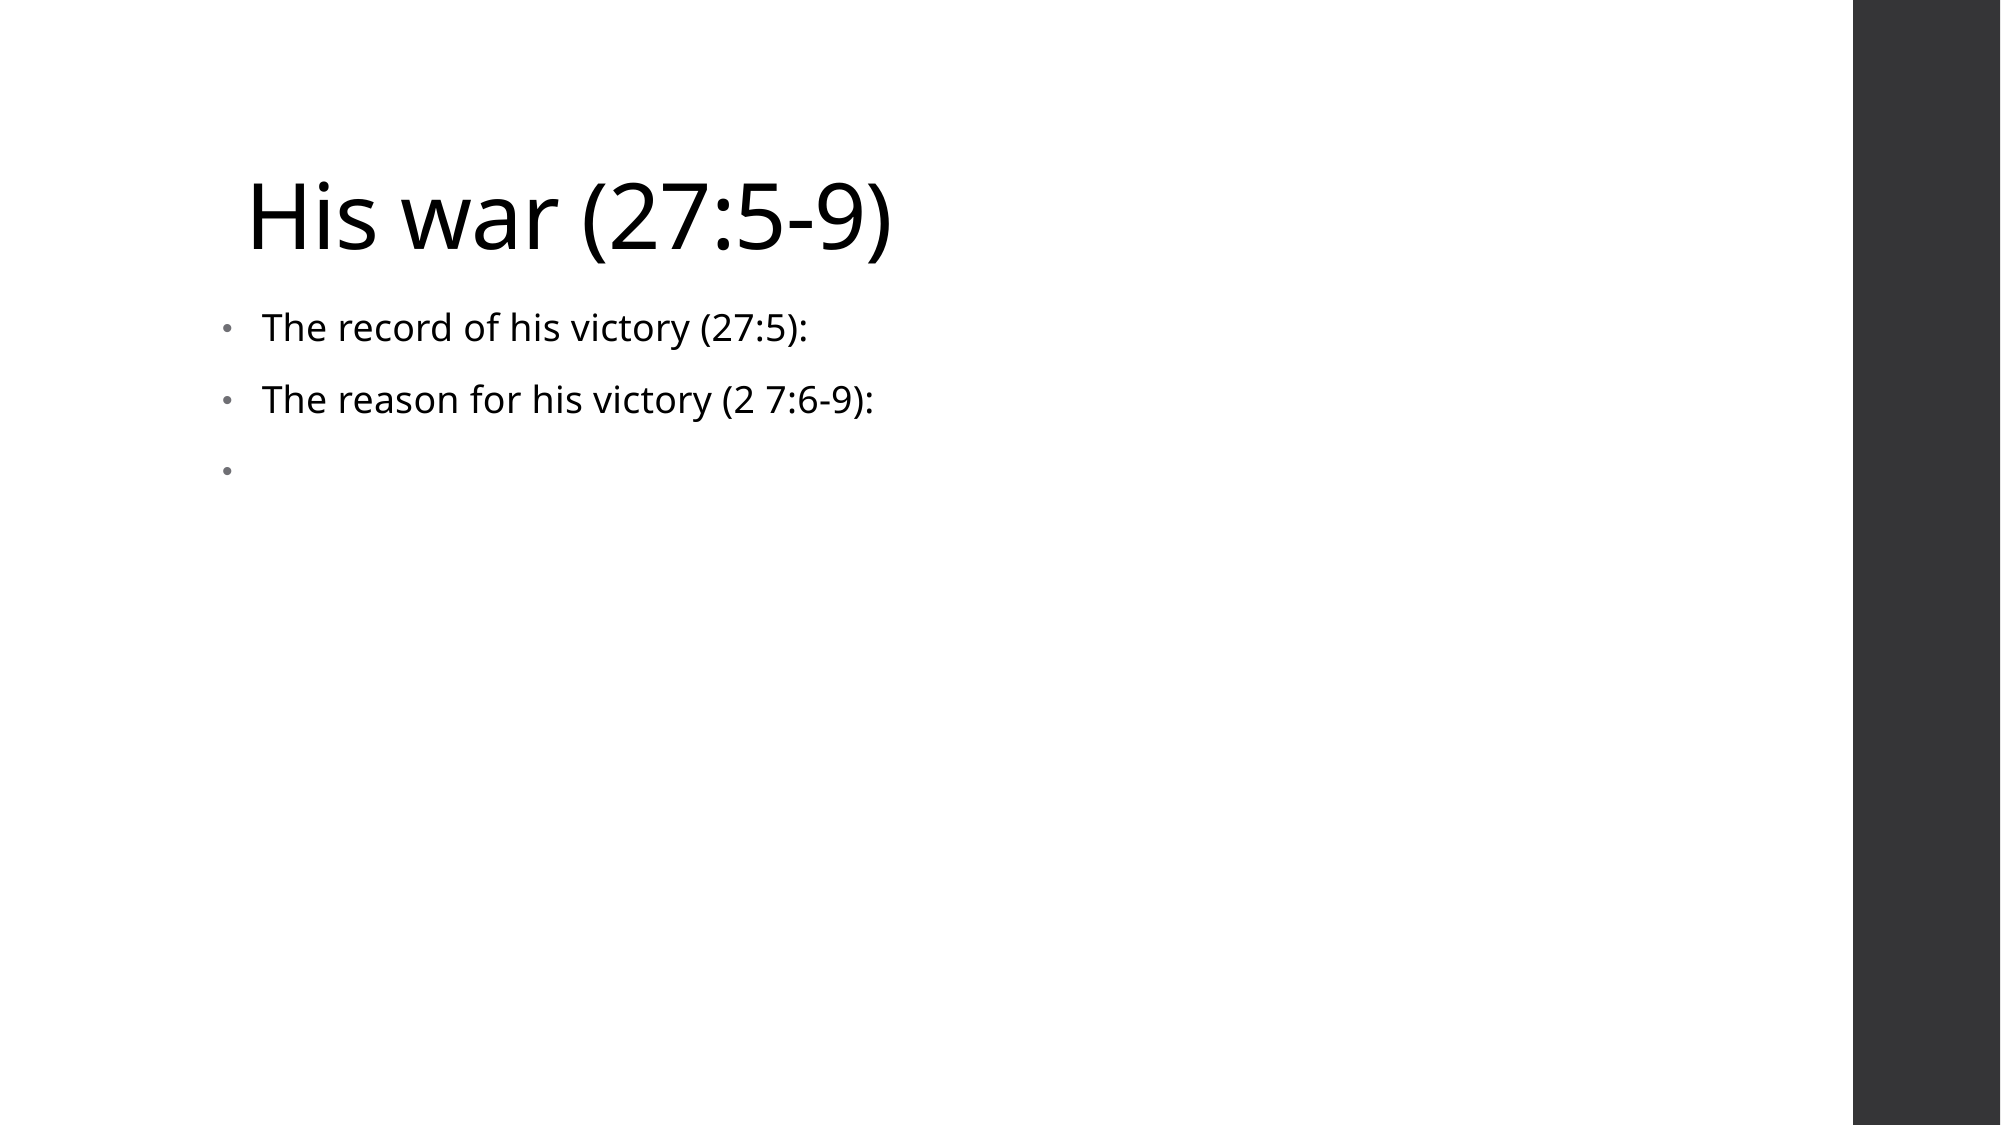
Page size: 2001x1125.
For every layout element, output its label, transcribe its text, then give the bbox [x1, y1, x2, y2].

title His war (27:5-9) [206, 60, 1797, 278]
list The record of his victory (27:5): The reason for his victory (2 7:6-9): [206, 299, 1617, 1014]
